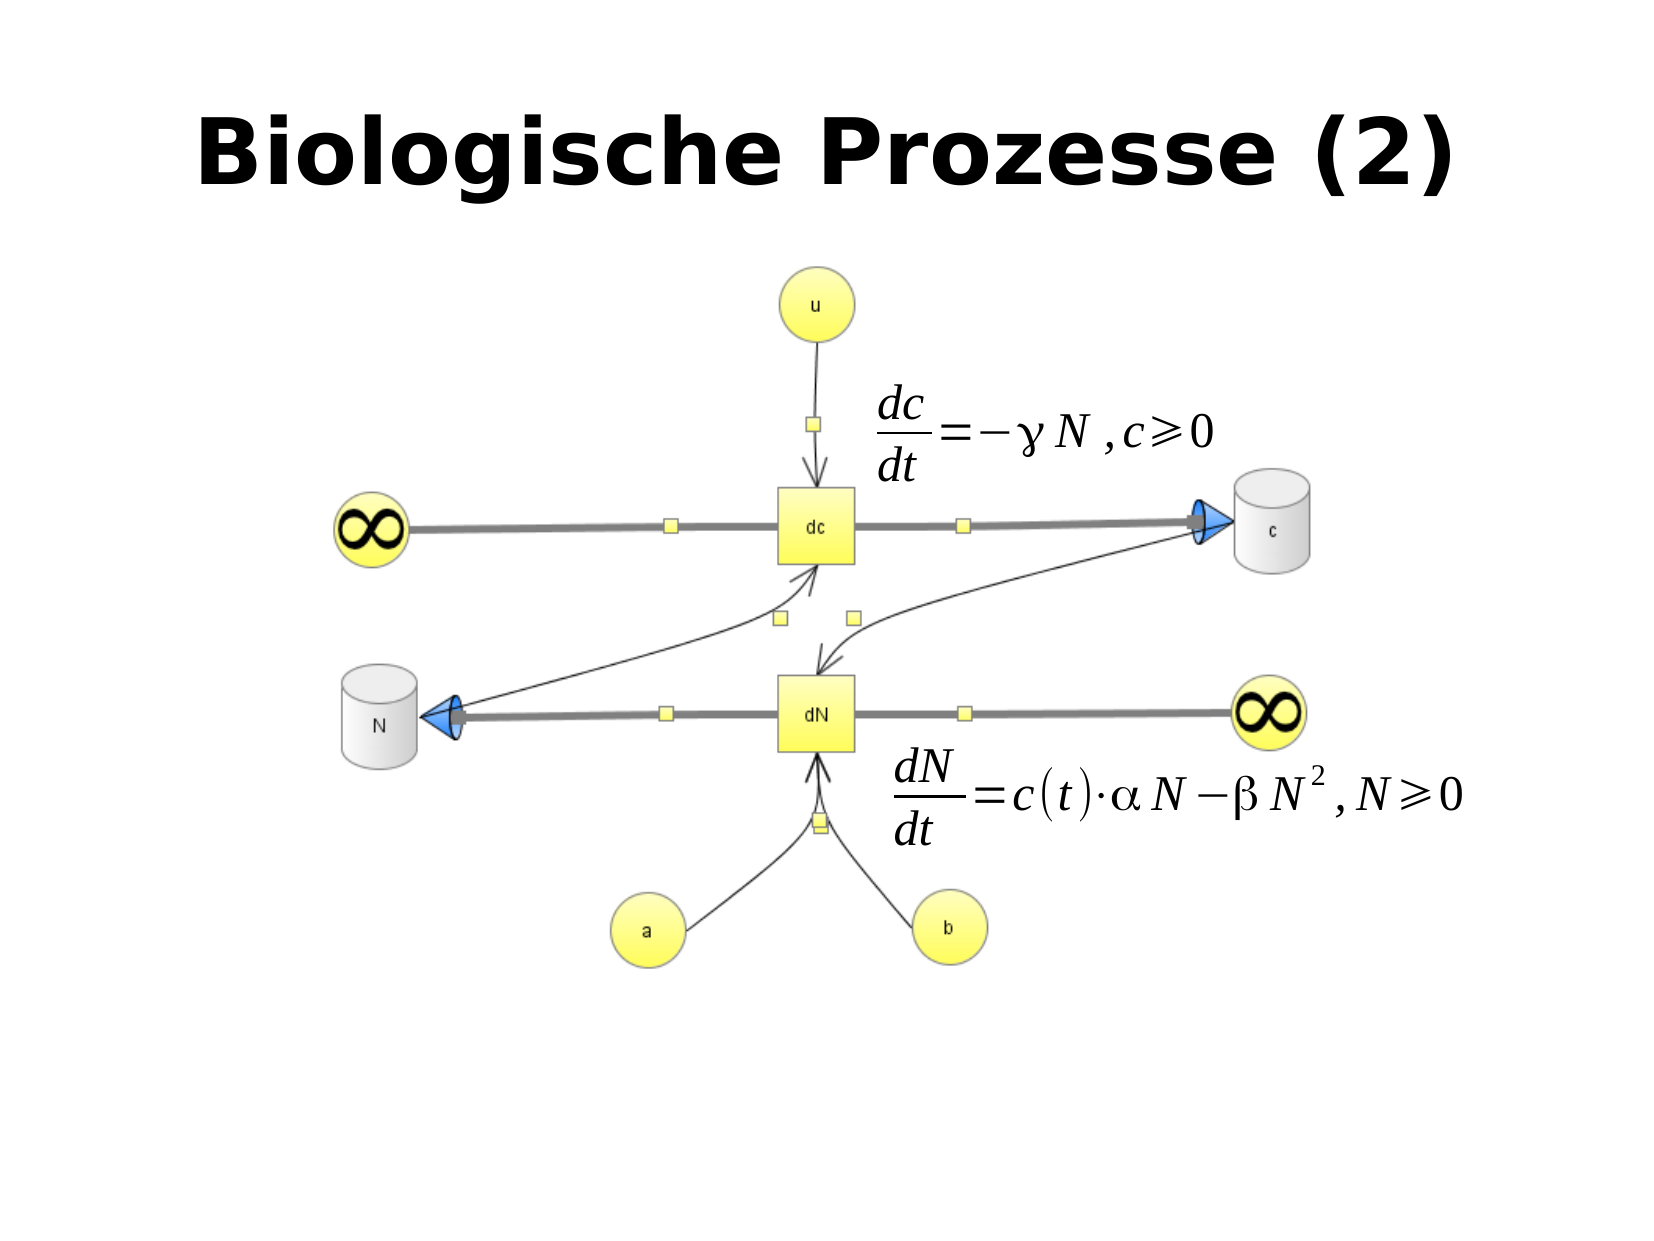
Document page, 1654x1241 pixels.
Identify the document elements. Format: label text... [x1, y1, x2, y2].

chart [885, 737, 1471, 857]
title Biologische Prozesse (2) [82, 49, 1571, 257]
picture [332, 257, 1331, 994]
chart [869, 373, 1221, 493]
